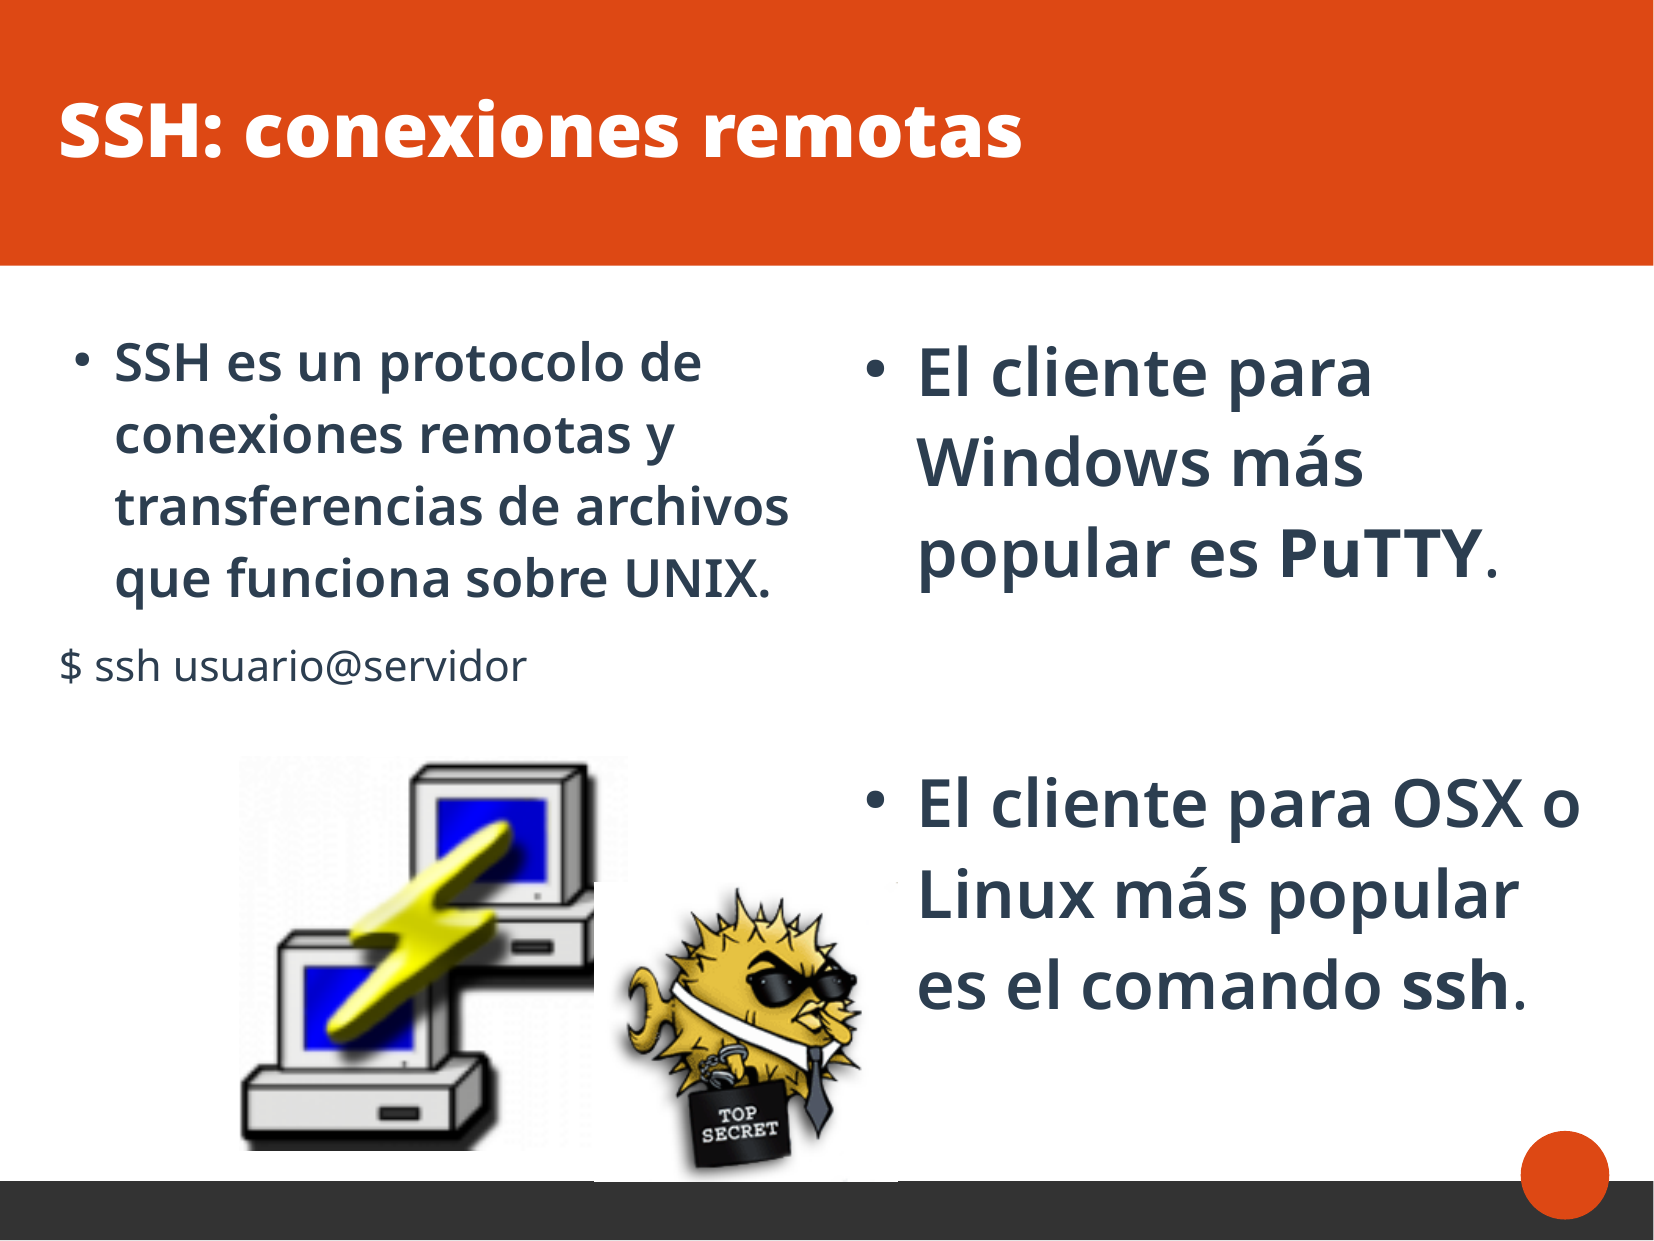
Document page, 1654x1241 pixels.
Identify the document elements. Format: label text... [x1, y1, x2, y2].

title SSH: conexiones remotas [59, 49, 1595, 207]
picture [239, 756, 898, 1182]
list SSH es un protocolo de conexiones remotas y transferencias de archivos que funciona sobre UNIX. $ ssh usuario@servidor [59, 324, 809, 720]
list El cliente para Windows más popular es PuTTY. [845, 324, 1596, 720]
list El cliente para OSX o Linux más popular es el comando ssh. [845, 756, 1596, 1151]
